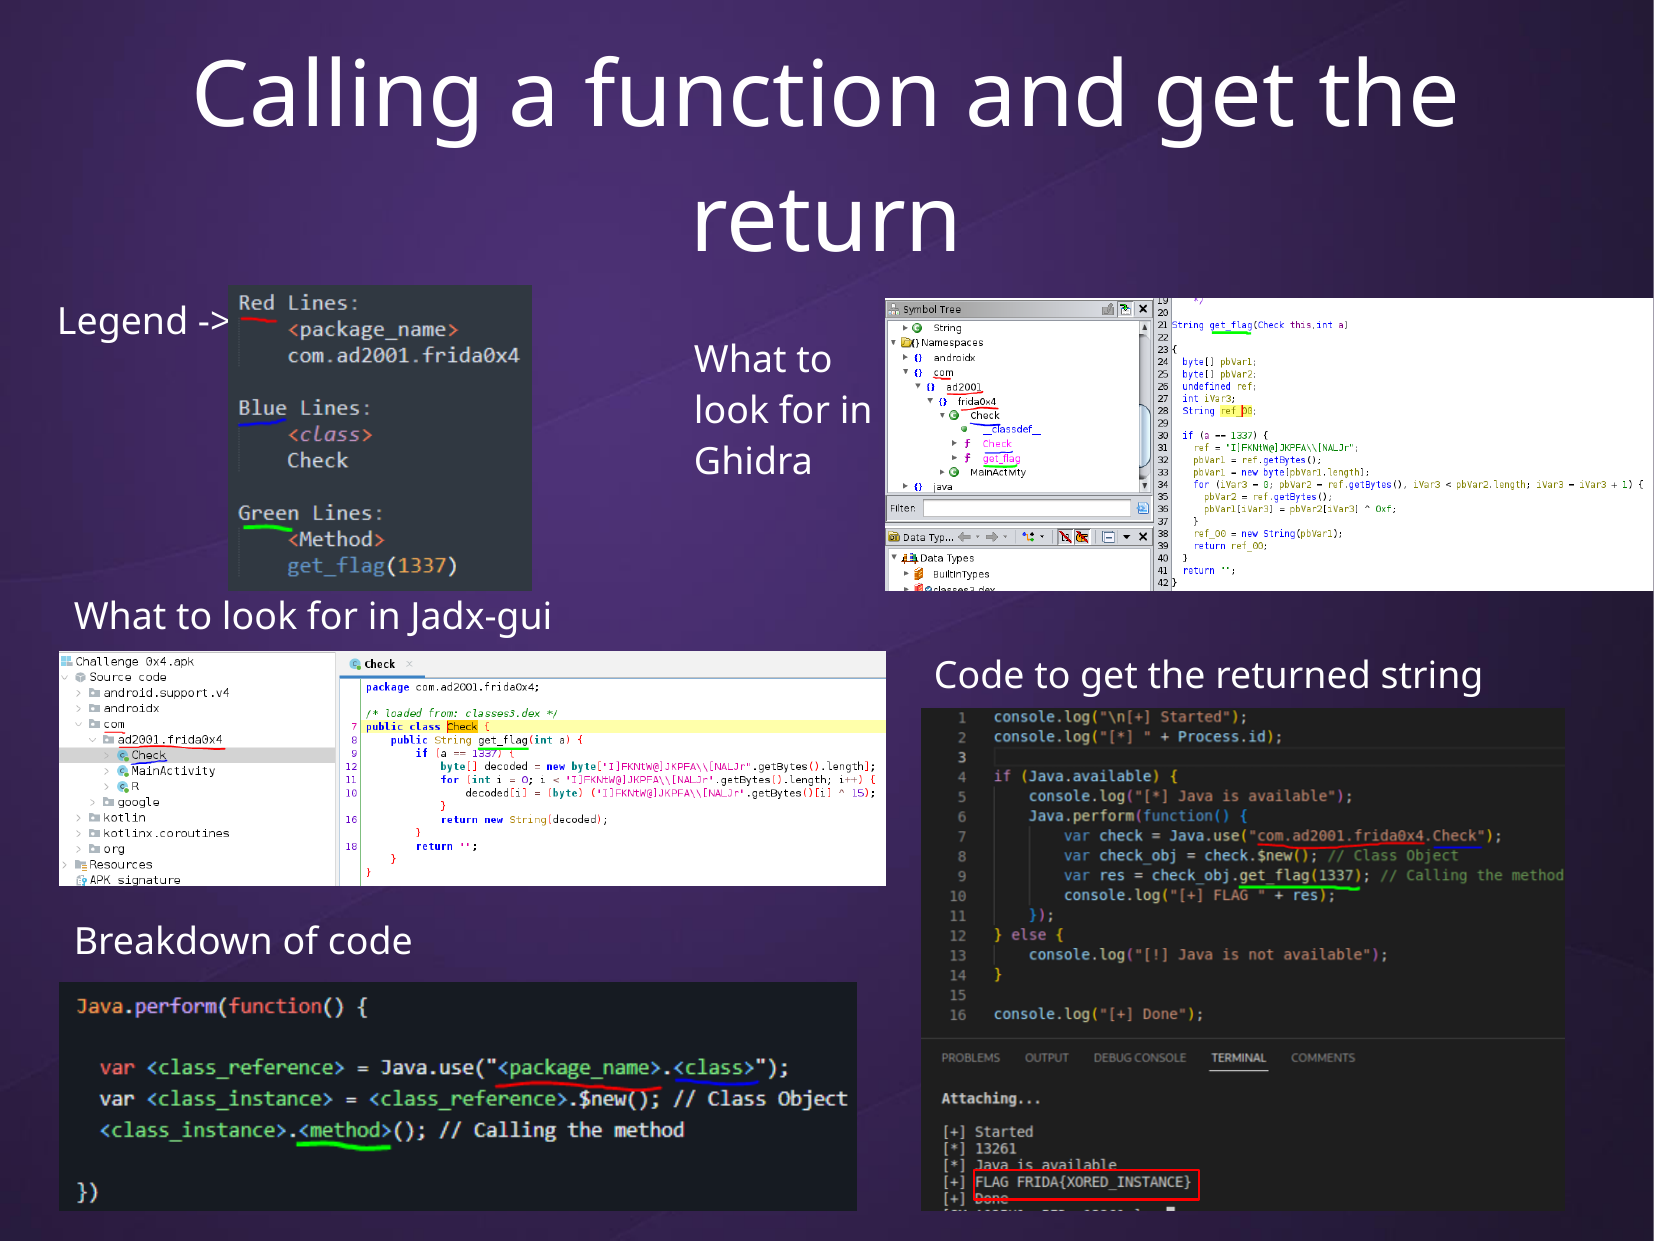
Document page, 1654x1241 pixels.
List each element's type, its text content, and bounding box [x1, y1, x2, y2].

text_box What to look for in Ghidra [679, 324, 909, 497]
title Calling a function and get the return [82, 25, 1571, 281]
text_box Code to get the returned string [919, 641, 1506, 709]
text_box Breakdown of code [59, 907, 827, 975]
text_box Legend -> [42, 287, 228, 355]
text_box [974, 1170, 1200, 1200]
picture [0, 0, 1654, 1241]
text_box What to look for in Jadx-gui [59, 582, 592, 650]
